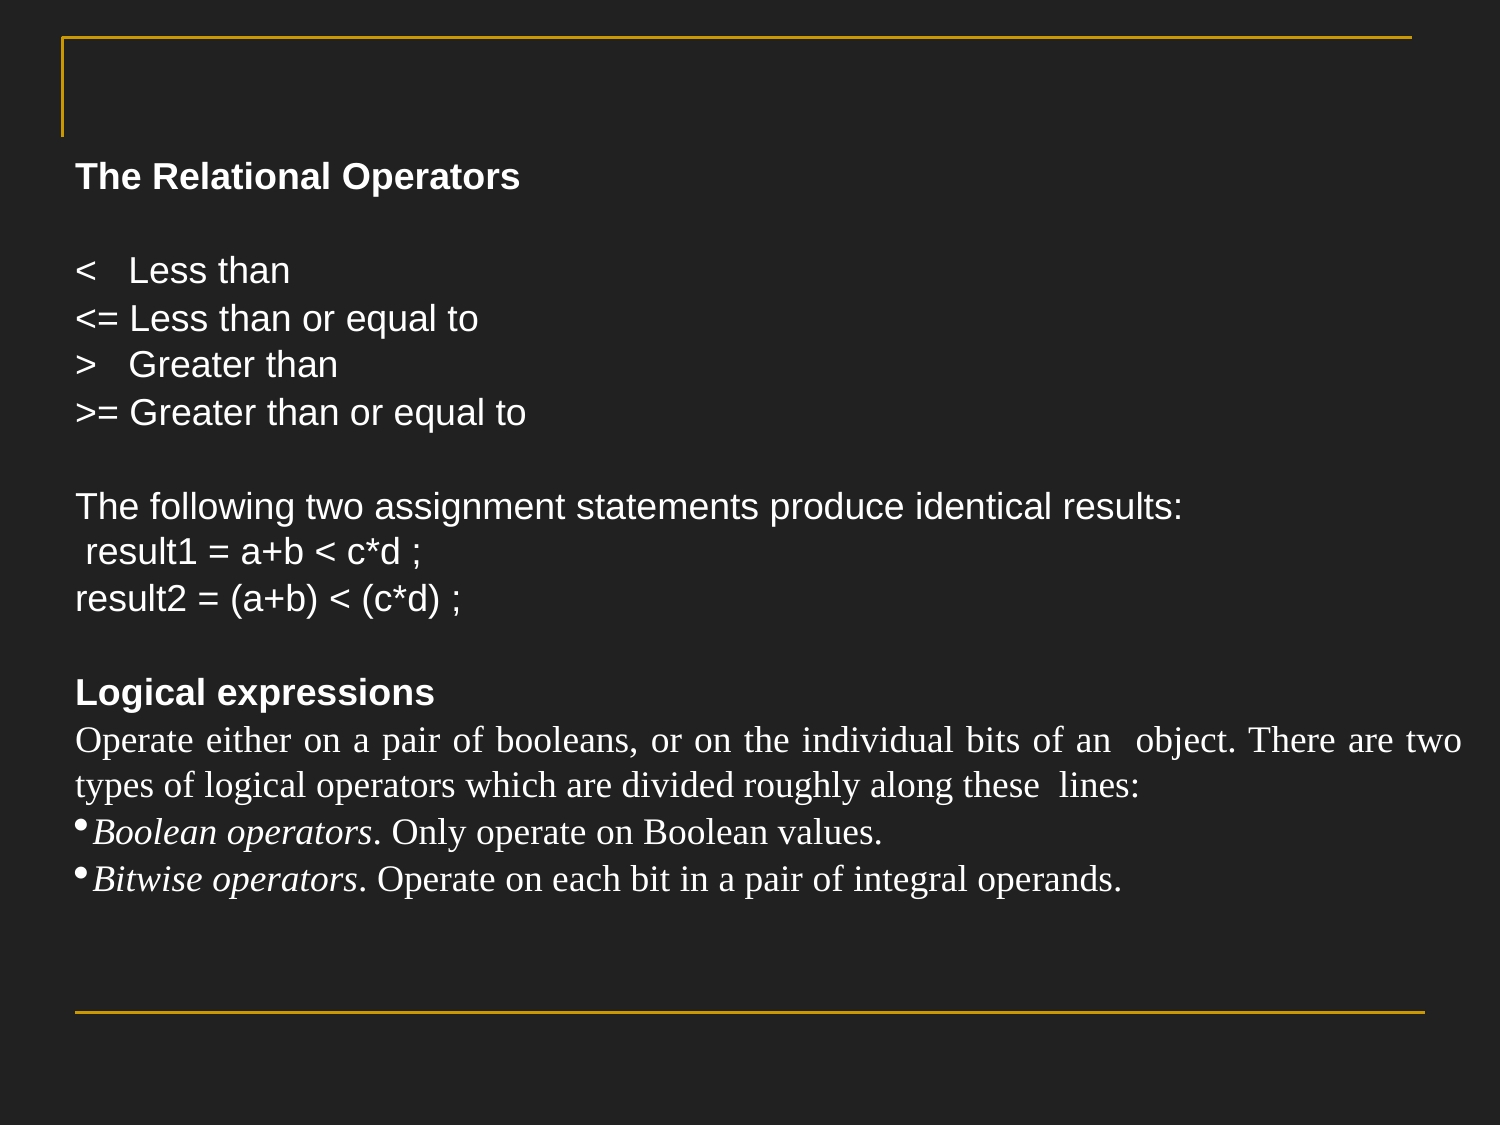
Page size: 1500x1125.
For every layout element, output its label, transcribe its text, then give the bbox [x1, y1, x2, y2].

text_box The Relational Operators < Less than <= Less than or equal to > Greater than >= Greater than or equal to The following two assignment statements produce identical results: result1 = a+b < c*d ; result2 = (a+b) < (c*d) ; Logical expressions Operate either on a pair of booleans, or on the individual bits of an object. There are two types of logical operators which are divided roughly along these lines: Boolean operators. Only operate on Boolean values. Bitwise operators. Operate on each bit in a pair of integral operands. [72, 56, 1466, 947]
